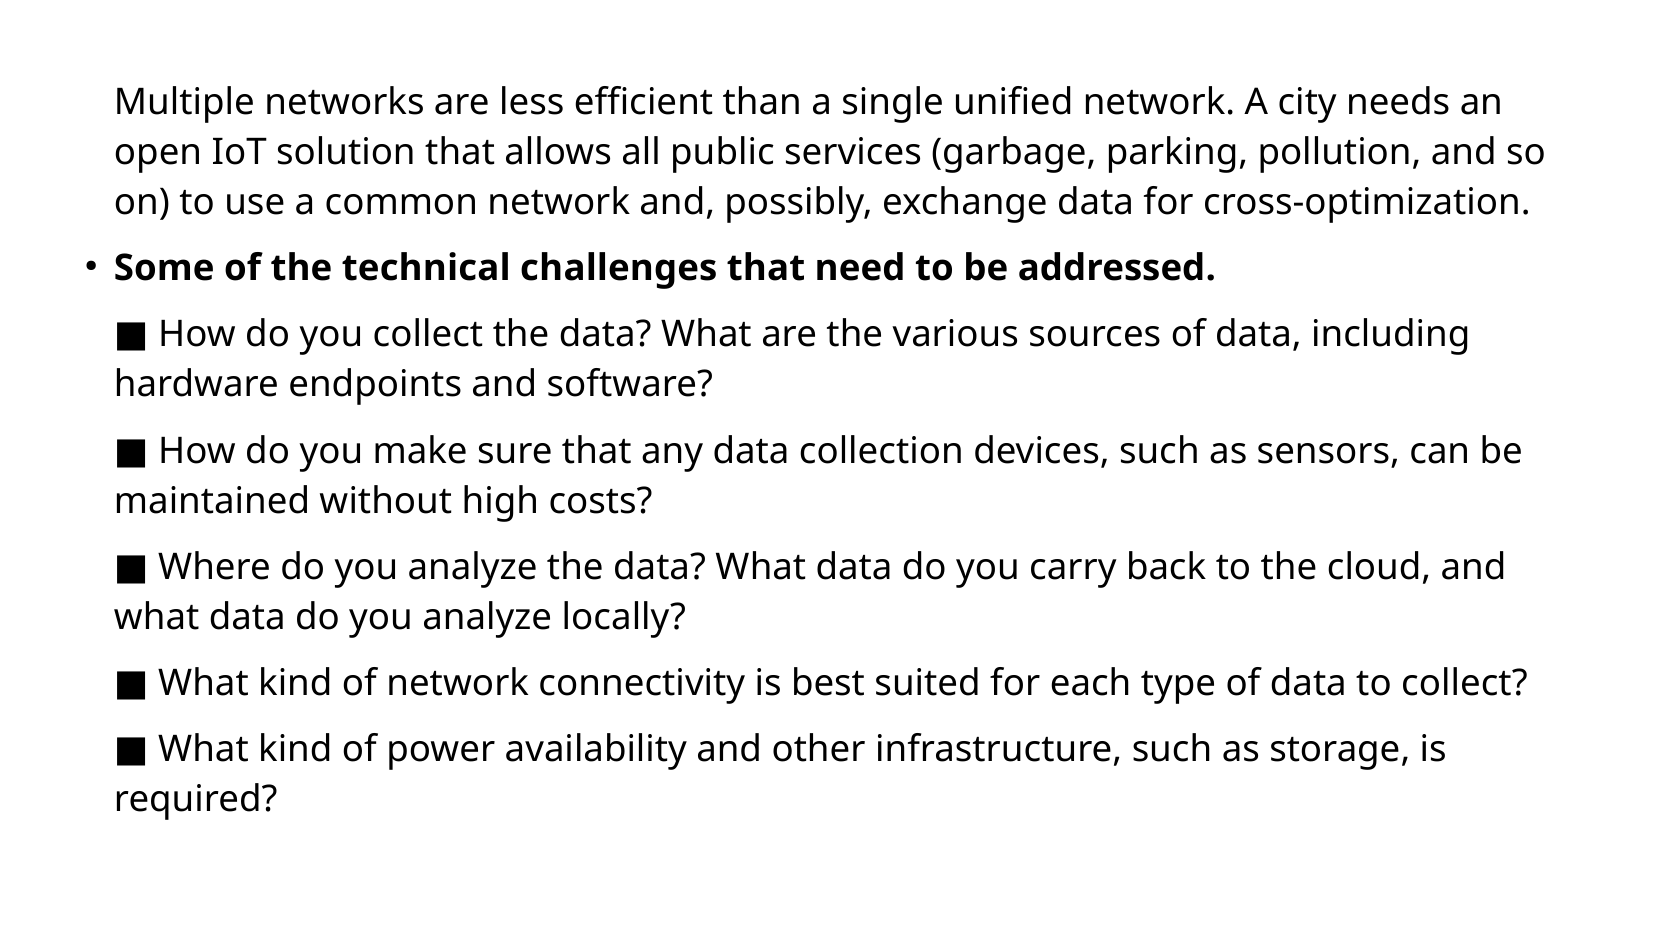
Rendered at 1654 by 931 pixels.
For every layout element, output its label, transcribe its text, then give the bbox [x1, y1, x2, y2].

list Multiple networks are less efficient than a single unified network. A city needs an open IoT solution that allows all public services (garbage, parking, pollution, and so on) to use a common network and, possibly, exchange data for cross-optimization. Some of the technical challenges that need to be addressed. ■ How do you collect the data? What are the various sources of data, including hardware endpoints and software? ■ How do you make sure that any data collection devices, such as sensors, can be maintained without high costs? ■ Where do you analyze the data? What data do you carry back to the cloud, and what data do you analyze locally? ■ What kind of network connectivity is best suited for each type of data to collect? ■ What kind of power availability and other infrastructure, such as storage, is required? [75, 75, 1564, 901]
